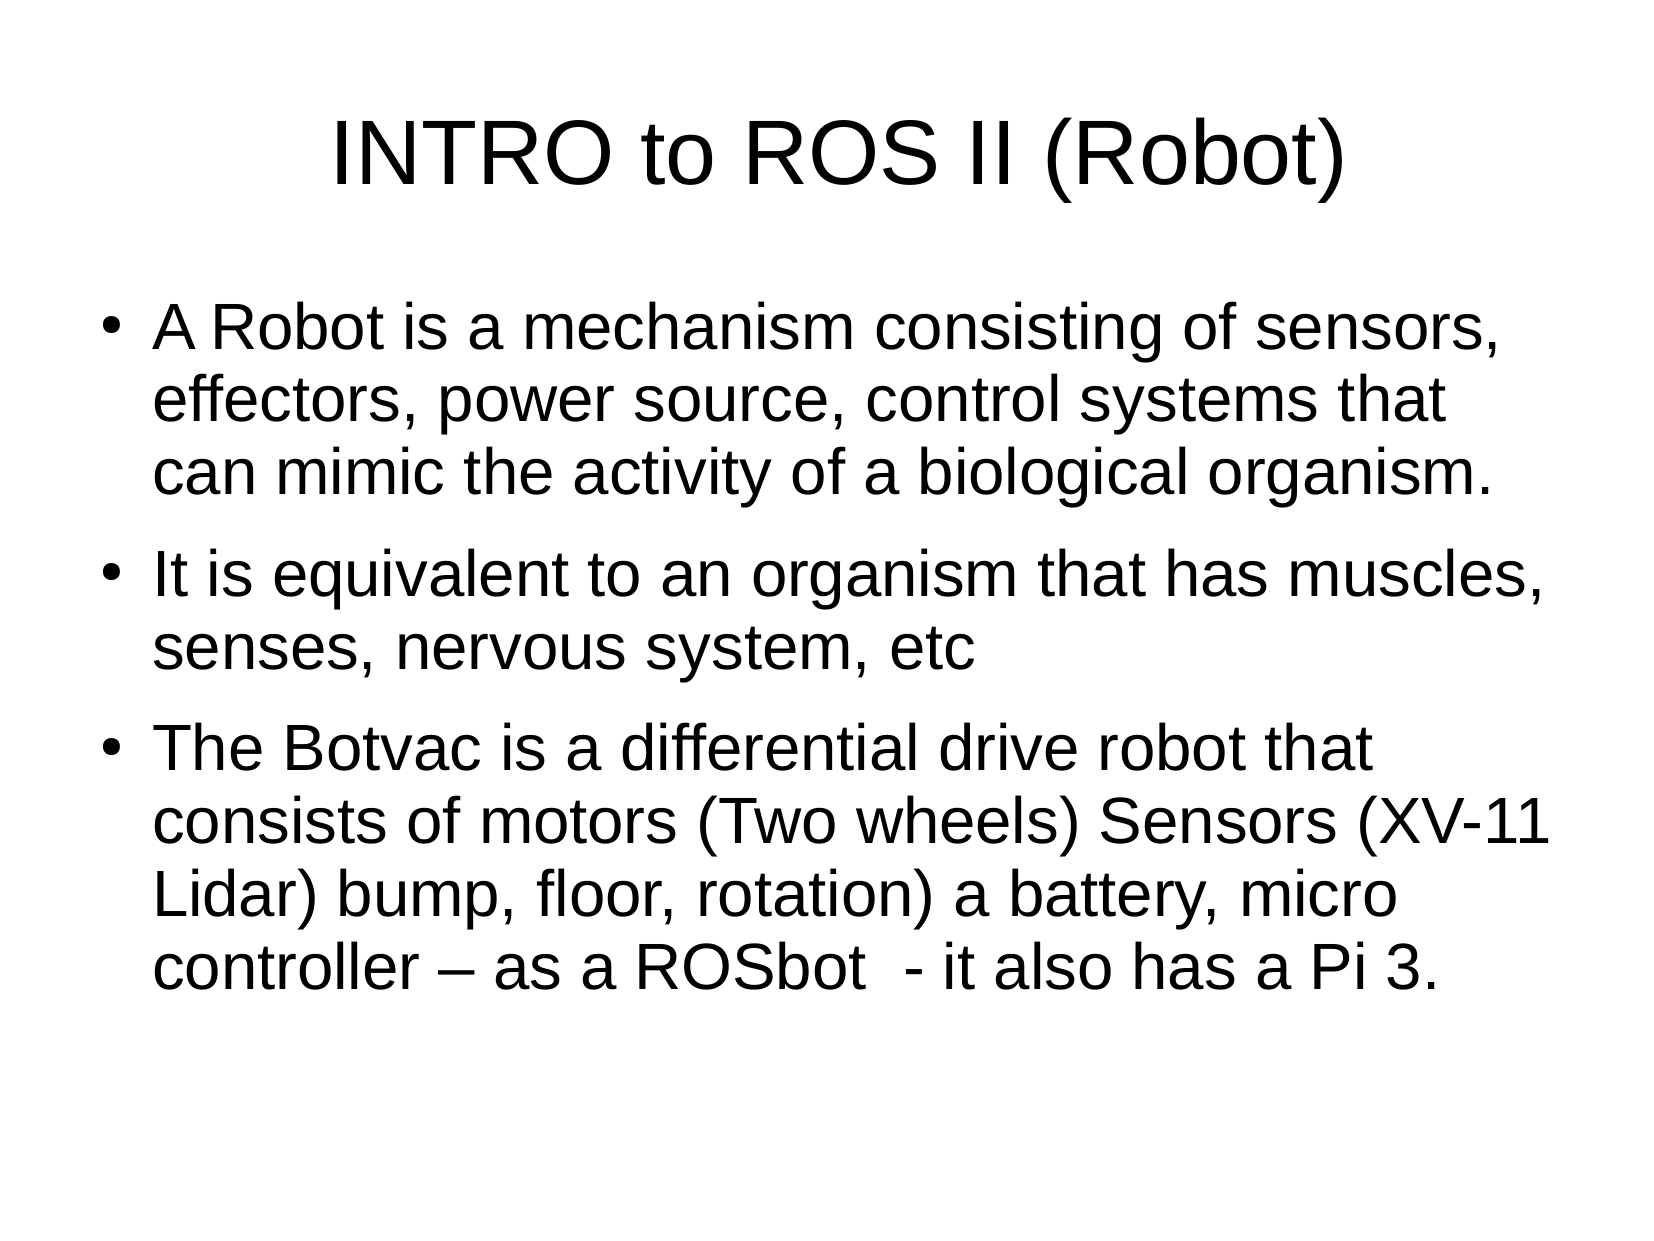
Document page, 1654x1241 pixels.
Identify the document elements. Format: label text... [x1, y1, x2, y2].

list A Robot is a mechanism consisting of sensors, effectors, power source, control systems that can mimic the activity of a biological organism. It is equivalent to an organism that has muscles, senses, nervous system, etc The Botvac is a differential drive robot that consists of motors (Two wheels) Sensors (XV-11 Lidar) bump, floor, rotation) a battery, micro controller – as a ROSbot - it also has a Pi 3. [82, 290, 1571, 1010]
title INTRO to ROS II (Robot) [82, 49, 1571, 257]
